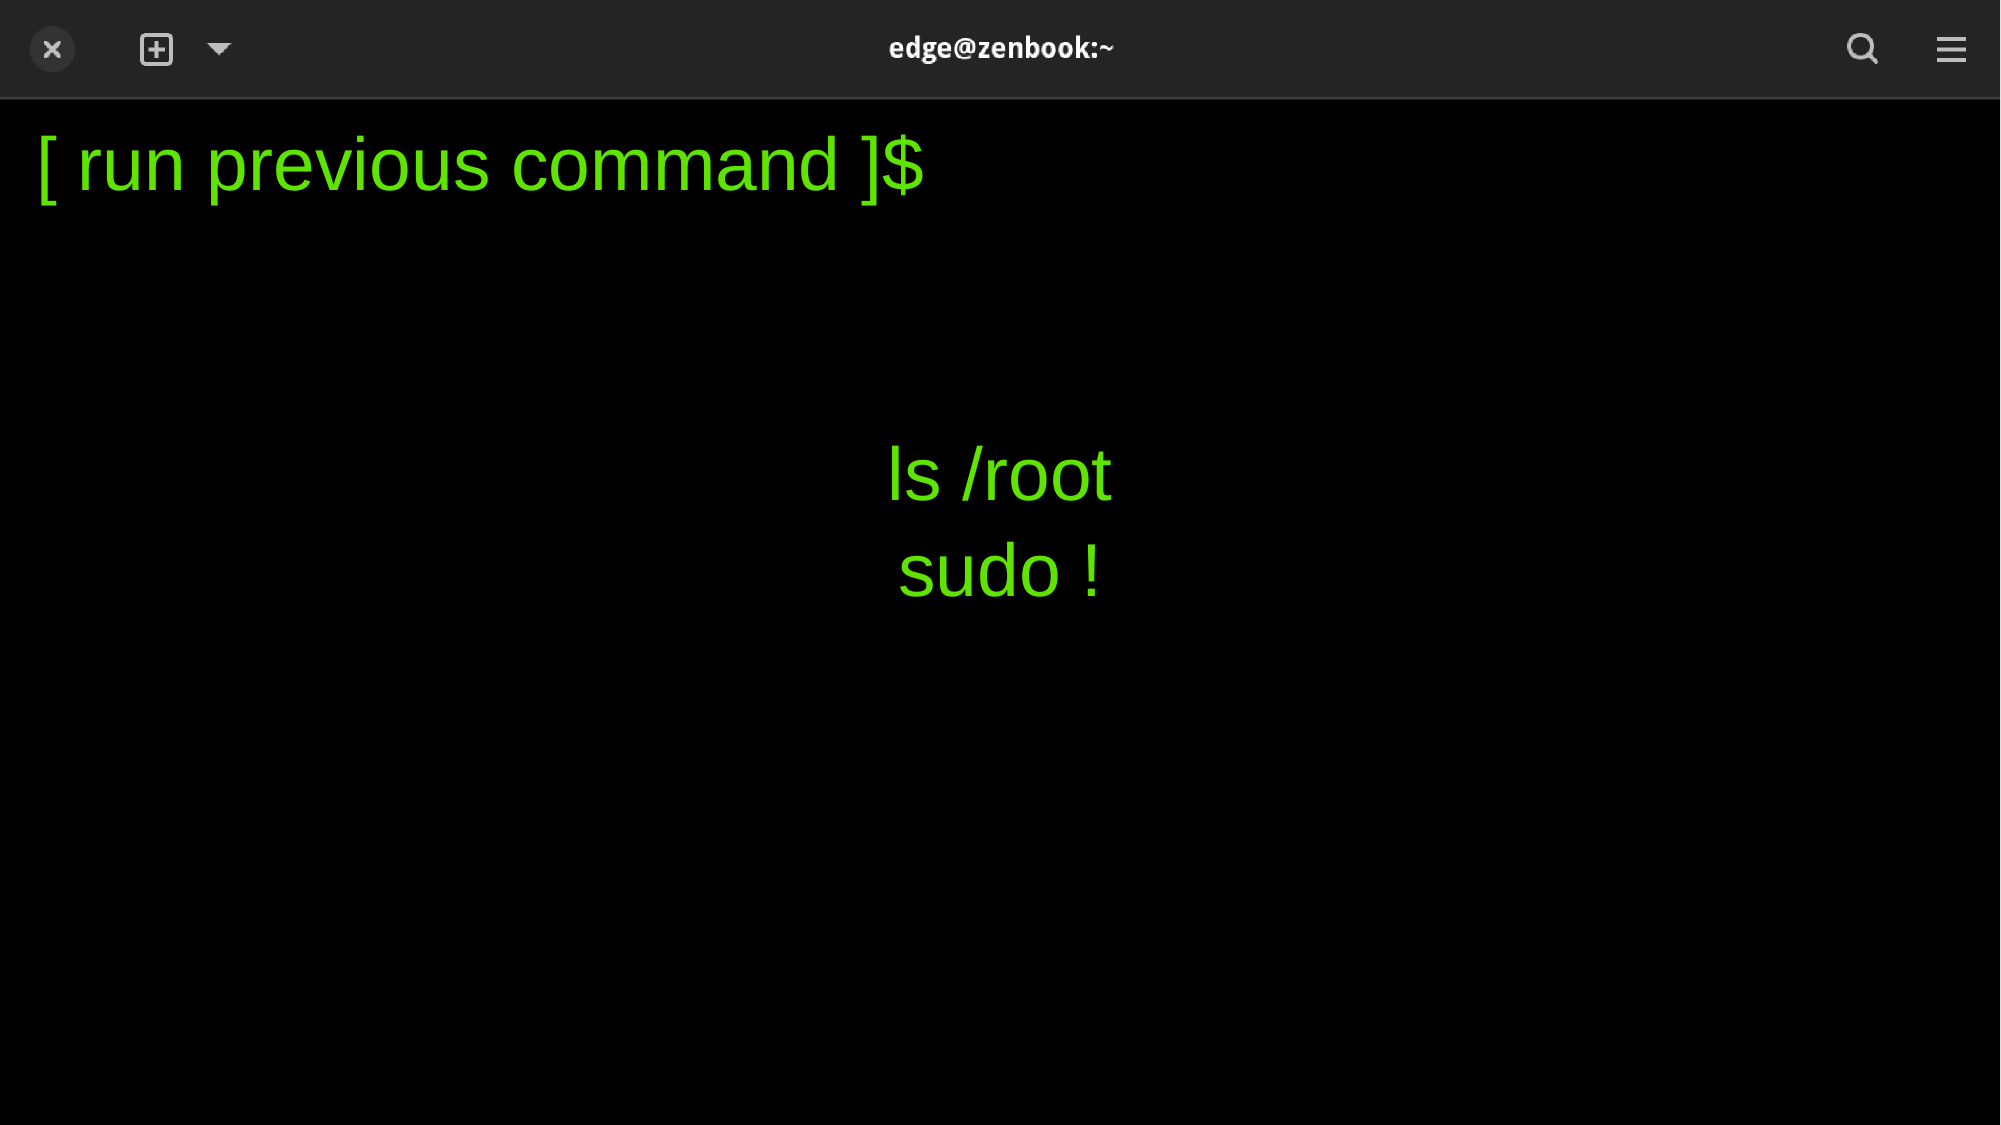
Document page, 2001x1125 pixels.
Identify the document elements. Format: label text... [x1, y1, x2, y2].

subtitle [ run previous command ]$ ls /root sudo ! [21, 122, 1980, 1108]
picture [0, 0, 2001, 1125]
